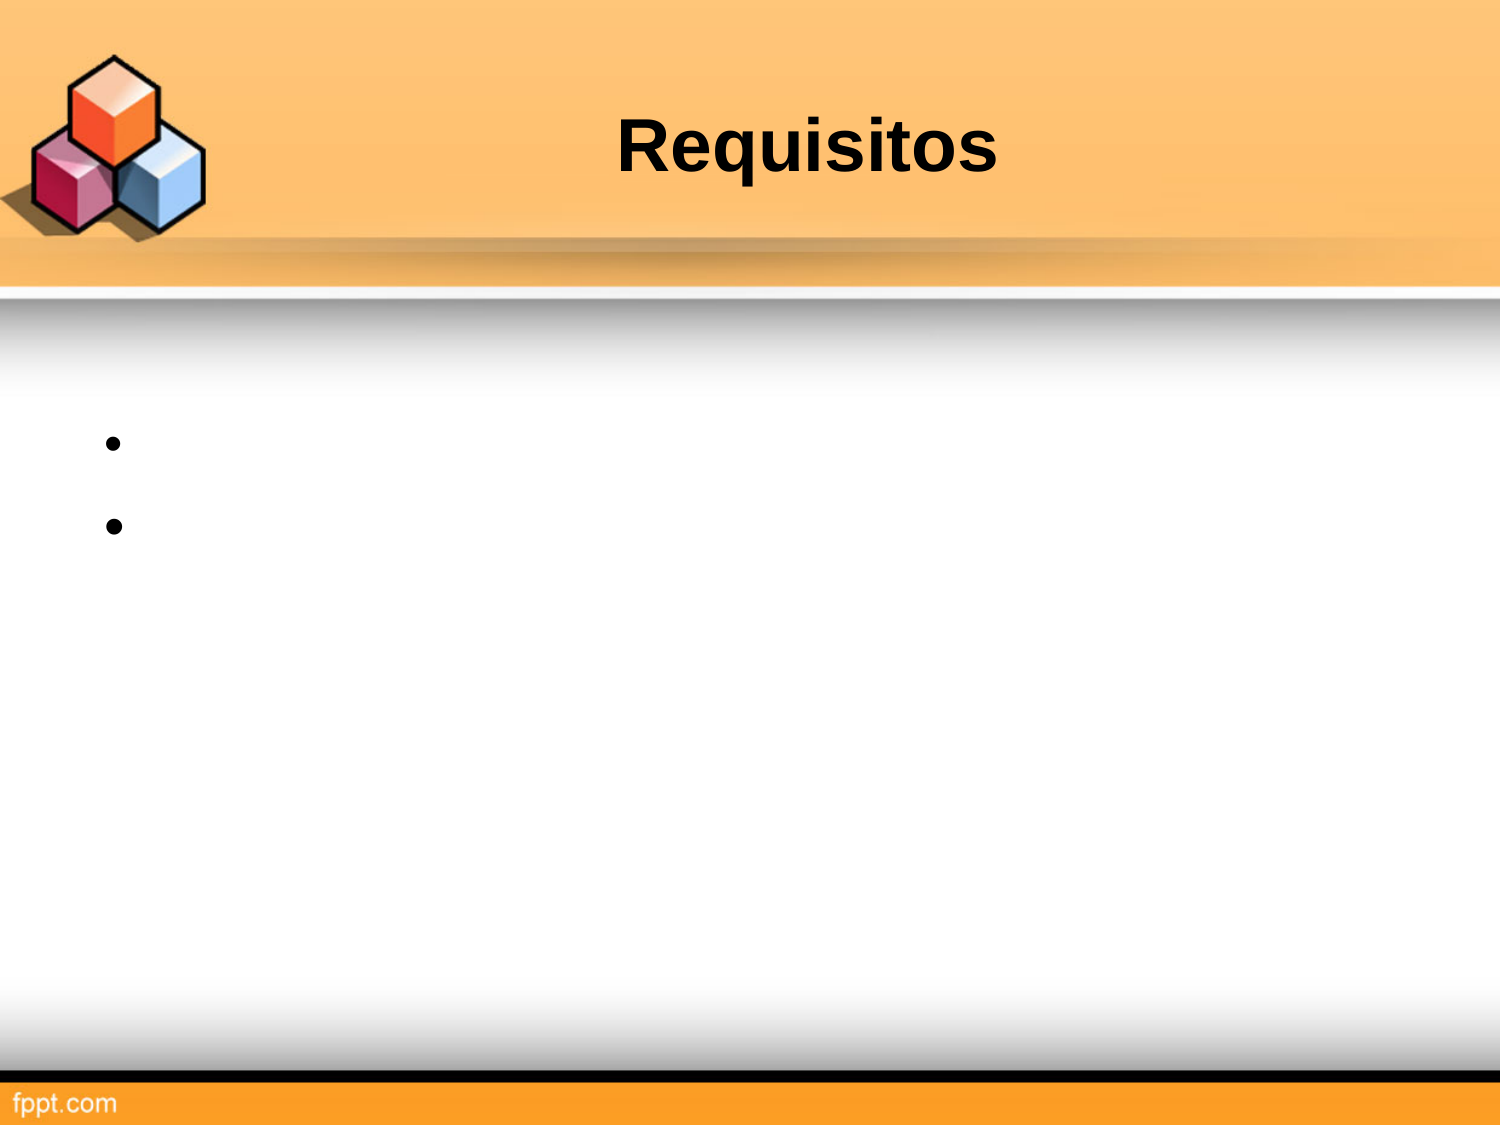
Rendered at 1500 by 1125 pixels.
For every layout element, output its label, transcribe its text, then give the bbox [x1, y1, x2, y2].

text_box Requisitos [133, 40, 1484, 242]
text_box [90, 349, 1411, 1058]
